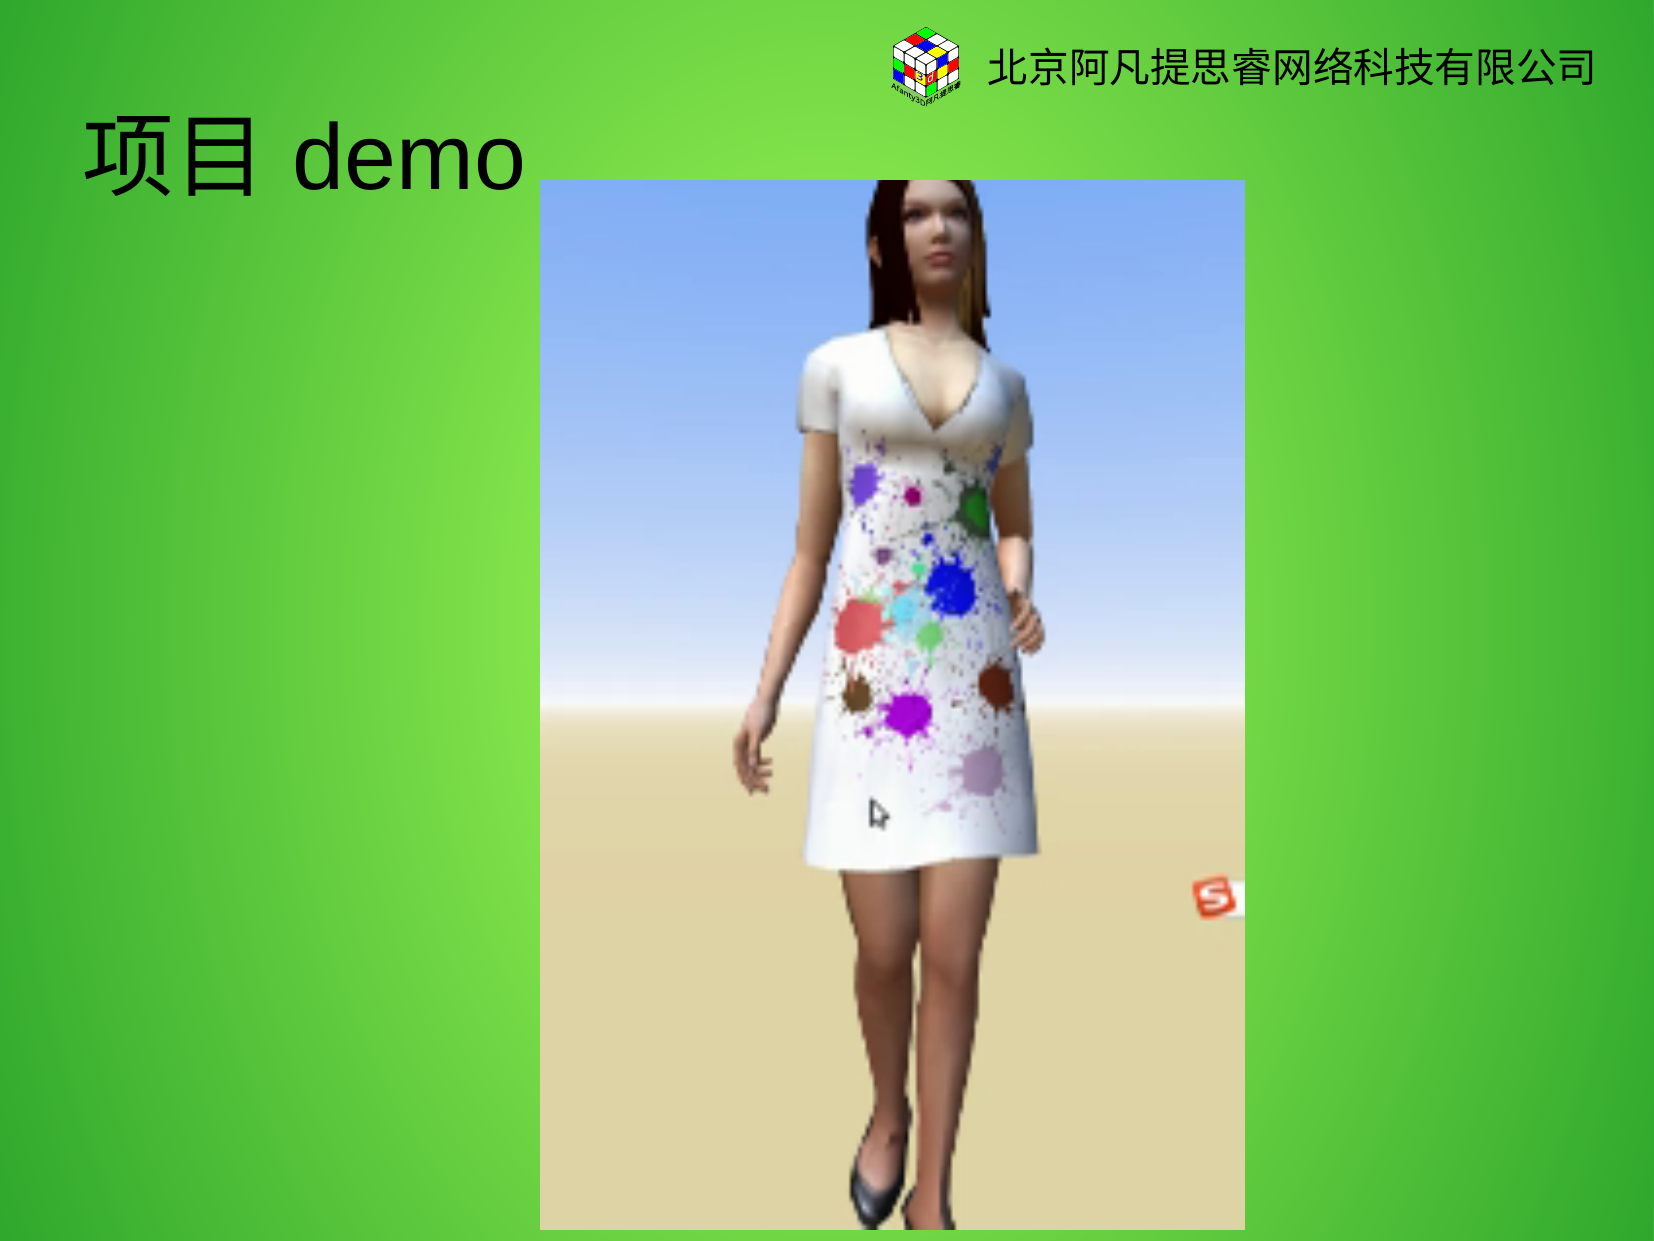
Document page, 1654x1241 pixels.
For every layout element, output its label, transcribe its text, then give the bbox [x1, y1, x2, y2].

text_box [540, 180, 1246, 1231]
title 项目demo [82, 47, 1571, 252]
picture [870, 15, 1650, 113]
